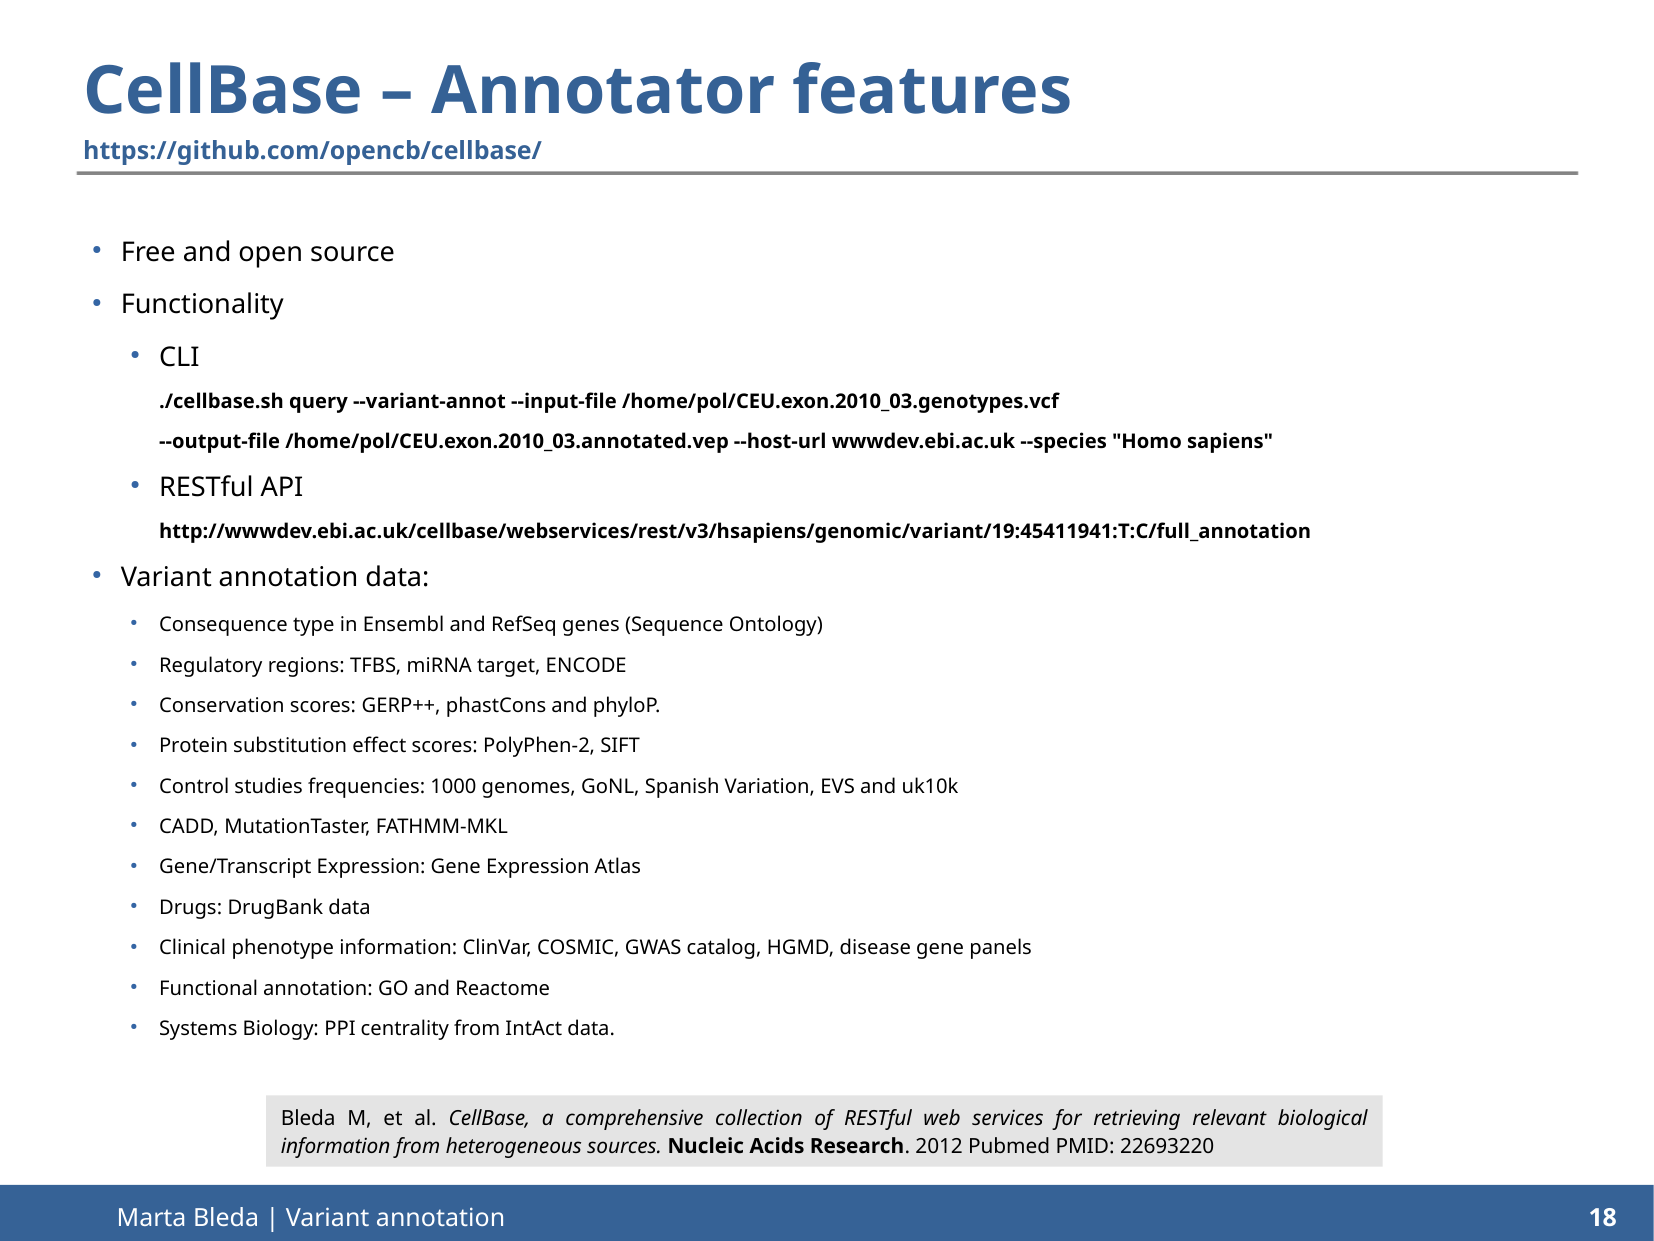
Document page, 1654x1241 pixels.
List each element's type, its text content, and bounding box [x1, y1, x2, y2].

list Free and open source Functionality CLI ./cellbase.sh query --variant-annot --input-file /home/pol/CEU.exon.2010_03.genotypes.vcf --output-file /home/pol/CEU.exon.2010_03.annotated.vep --host-url wwwdev.ebi.ac.uk --species "Homo sapiens" RESTful API http://wwwdev.ebi.ac.uk/cellbase/webservices/rest/v3/hsapiens/genomic/variant/19:45411941:T:C/full_annotation Variant annotation data: Consequence type in Ensembl and RefSeq genes (Sequence Ontology) Regulatory regions: TFBS, miRNA target, ENCODE Conservation scores: GERP++, phastCons and phyloP. Protein substitution effect scores: PolyPhen-2, SIFT Control studies frequencies: 1000 genomes, GoNL, Spanish Variation, EVS and uk10k CADD, MutationTaster, FATHMM-MKL Gene/Transcript Expression: Gene Expression Atlas Drugs: DrugBank data Clinical phenotype information: ClinVar, COSMIC, GWAS catalog, HGMD, disease gene panels Functional annotation: GO and Reactome Systems Biology: PPI centrality from IntAct data. [82, 232, 1538, 1045]
text_box Bleda M, et al. CellBase, a comprehensive collection of RESTful web services for retrieving relevant biological information from heterogeneous sources. Nucleic Acids Research. 2012 Pubmed PMID: 22693220 [266, 1095, 1383, 1159]
title CellBase – Annotator features https://github.com/opencb/cellbase/ [83, 51, 1572, 158]
picture [74, 170, 1580, 175]
